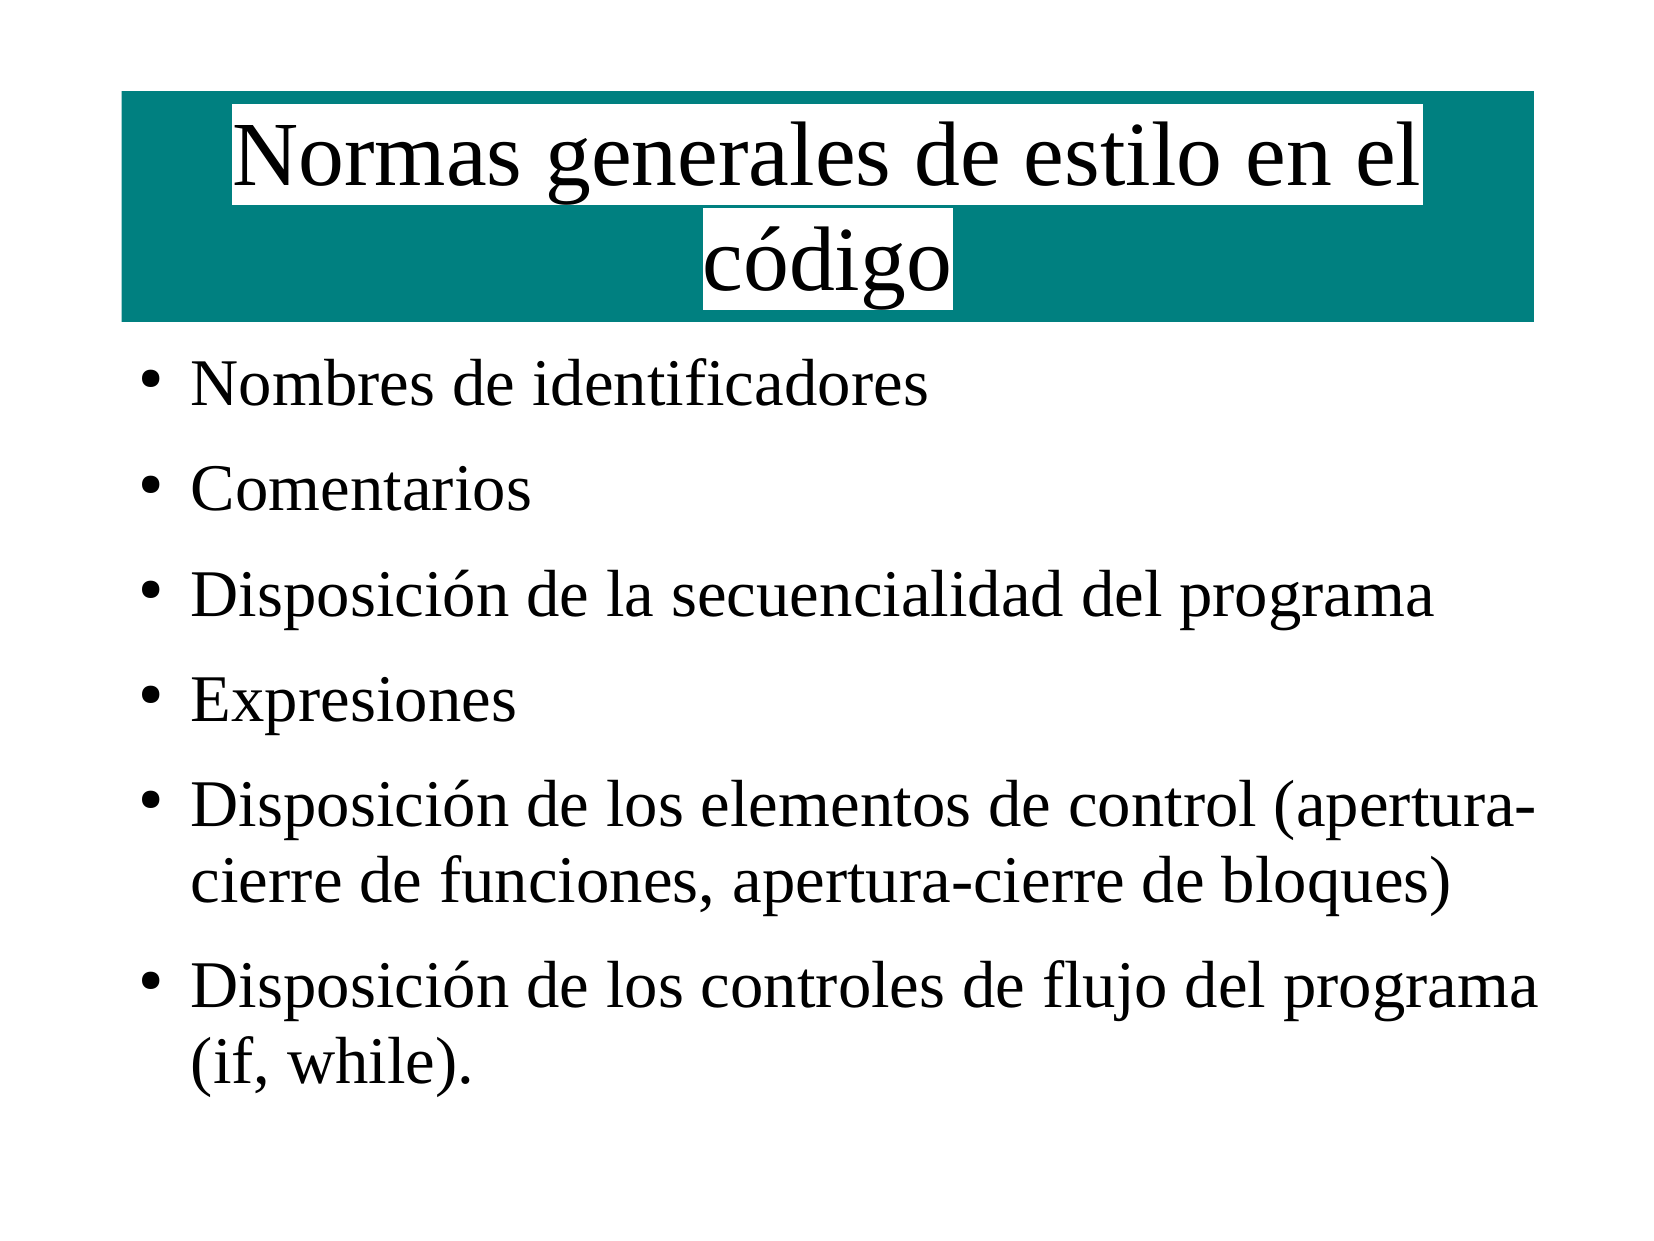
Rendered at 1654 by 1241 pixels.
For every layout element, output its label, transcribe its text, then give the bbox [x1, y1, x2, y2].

list Nombres de identificadores Comentarios Disposición de la secuencialidad del programa Expresiones Disposición de los elementos de control (apertura-cierre de funciones, apertura-cierre de bloques) Disposición de los controles de flujo del programa (if, while). [121, 344, 1619, 1127]
title Normas generales de estilo en el código [121, 91, 1534, 322]
